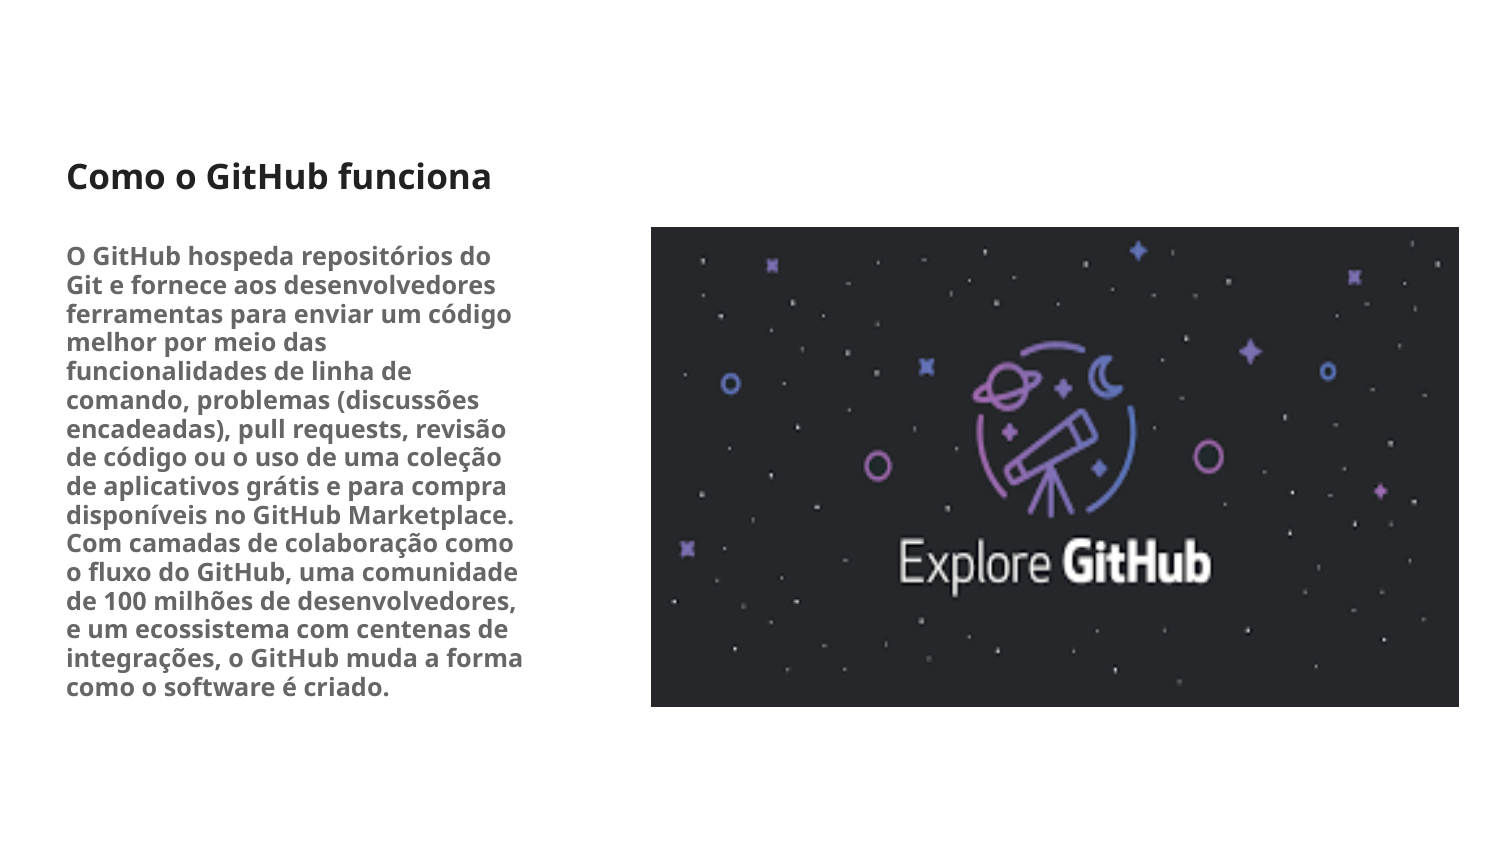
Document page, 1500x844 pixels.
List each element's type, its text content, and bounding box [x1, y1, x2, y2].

list O GitHub hospeda repositórios do Git e fornece aos desenvolvedores ferramentas para enviar um código melhor por meio das funcionalidades de linha de comando, problemas (discussões encadeadas), pull requests, revisão de código ou o uso de uma coleção de aplicativos grátis e para compra disponíveis no GitHub Marketplace. Com camadas de colaboração como o fluxo do GitHub, uma comunidade de 100 milhões de desenvolvedores, e um ecossistema com centenas de integrações, o GitHub muda a forma como o software é criado. [51, 227, 540, 808]
picture [651, 227, 1459, 707]
title Como o GitHub funciona [51, 91, 512, 216]
